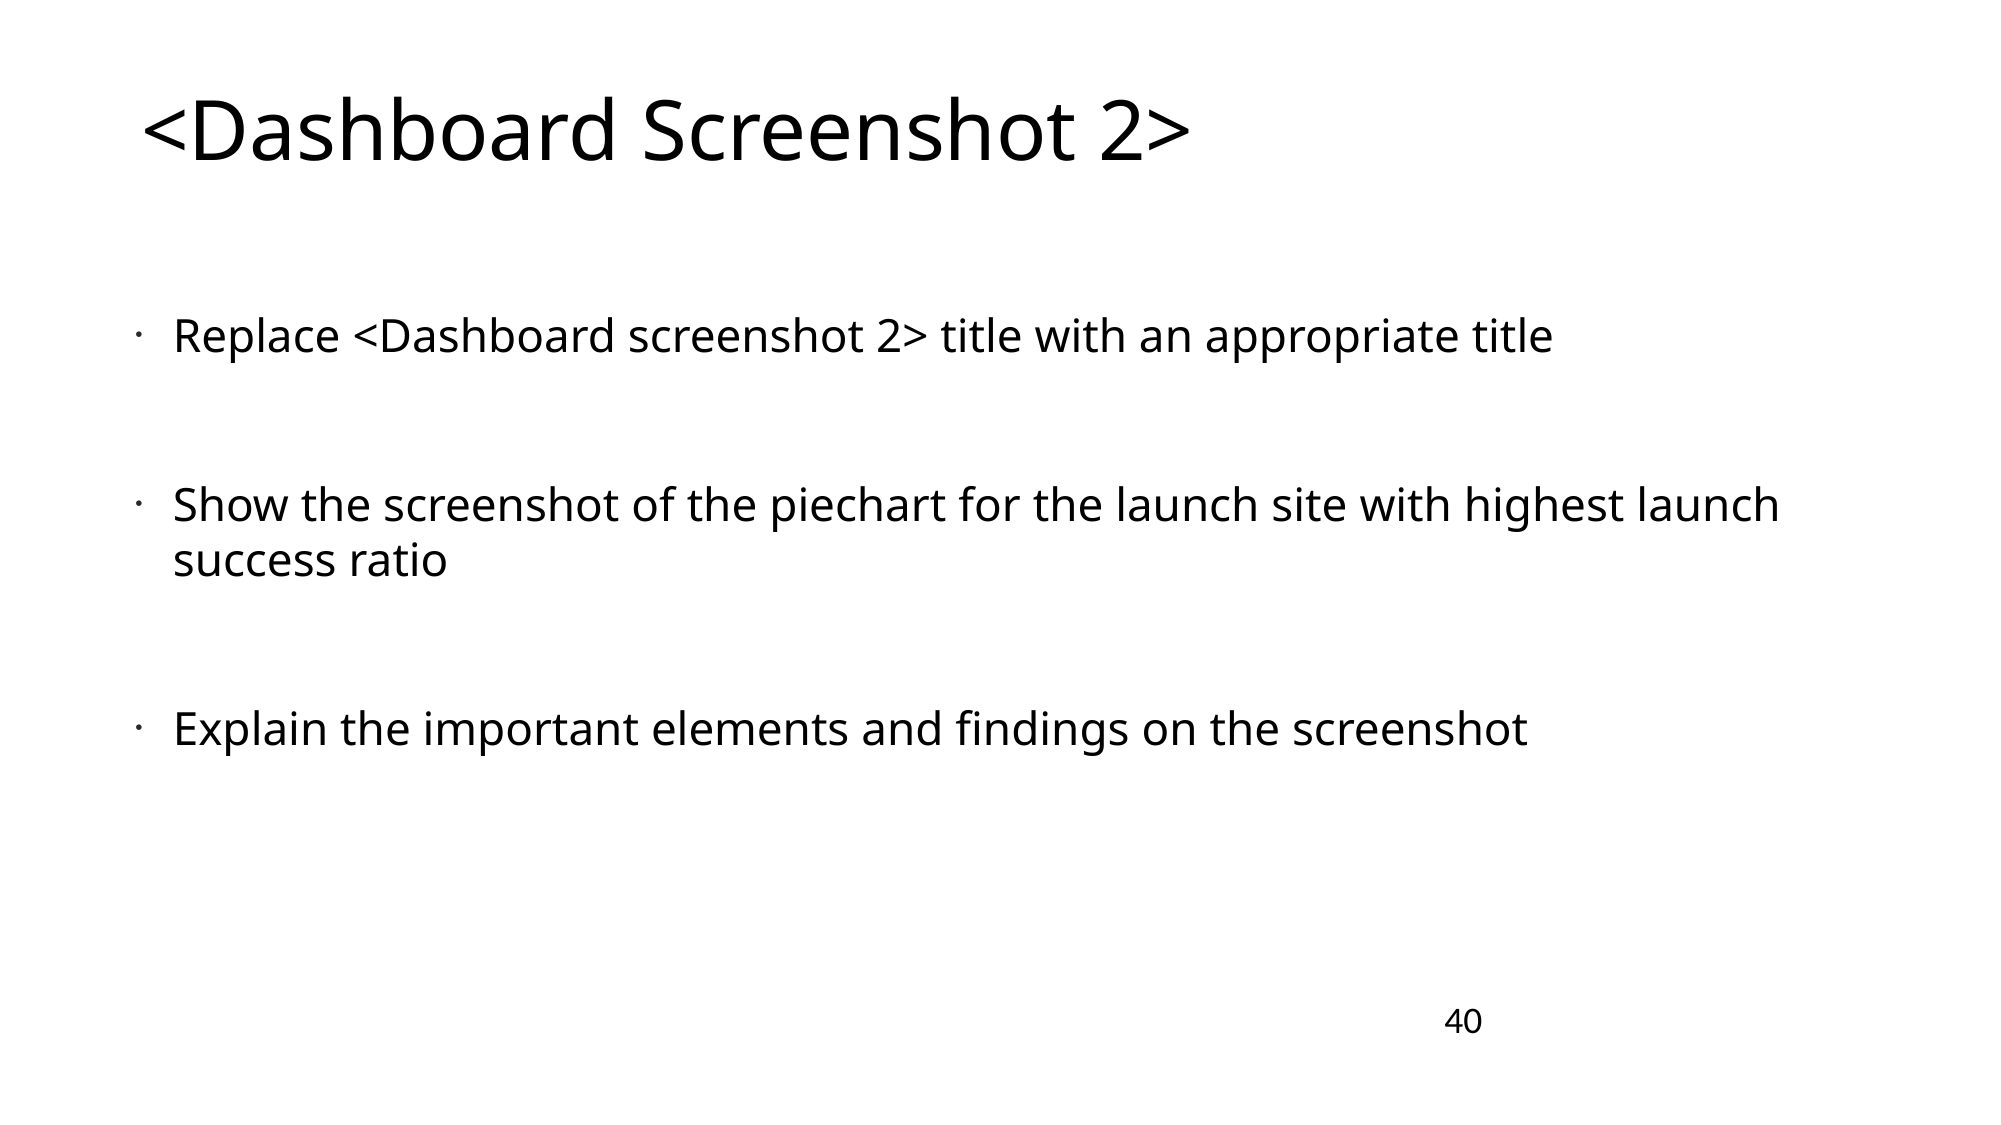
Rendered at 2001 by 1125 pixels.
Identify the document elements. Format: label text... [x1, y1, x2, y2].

slide_number <szám> [1429, 988, 1880, 1055]
list Replace <Dashboard screenshot 2> title with an appropriate title Show the screenshot of the piechart for the launch site with highest launch success ratio Explain the important elements and findings on the screenshot [120, 299, 1852, 1014]
text_box <Dashboard Screenshot 2> [126, 88, 1852, 179]
